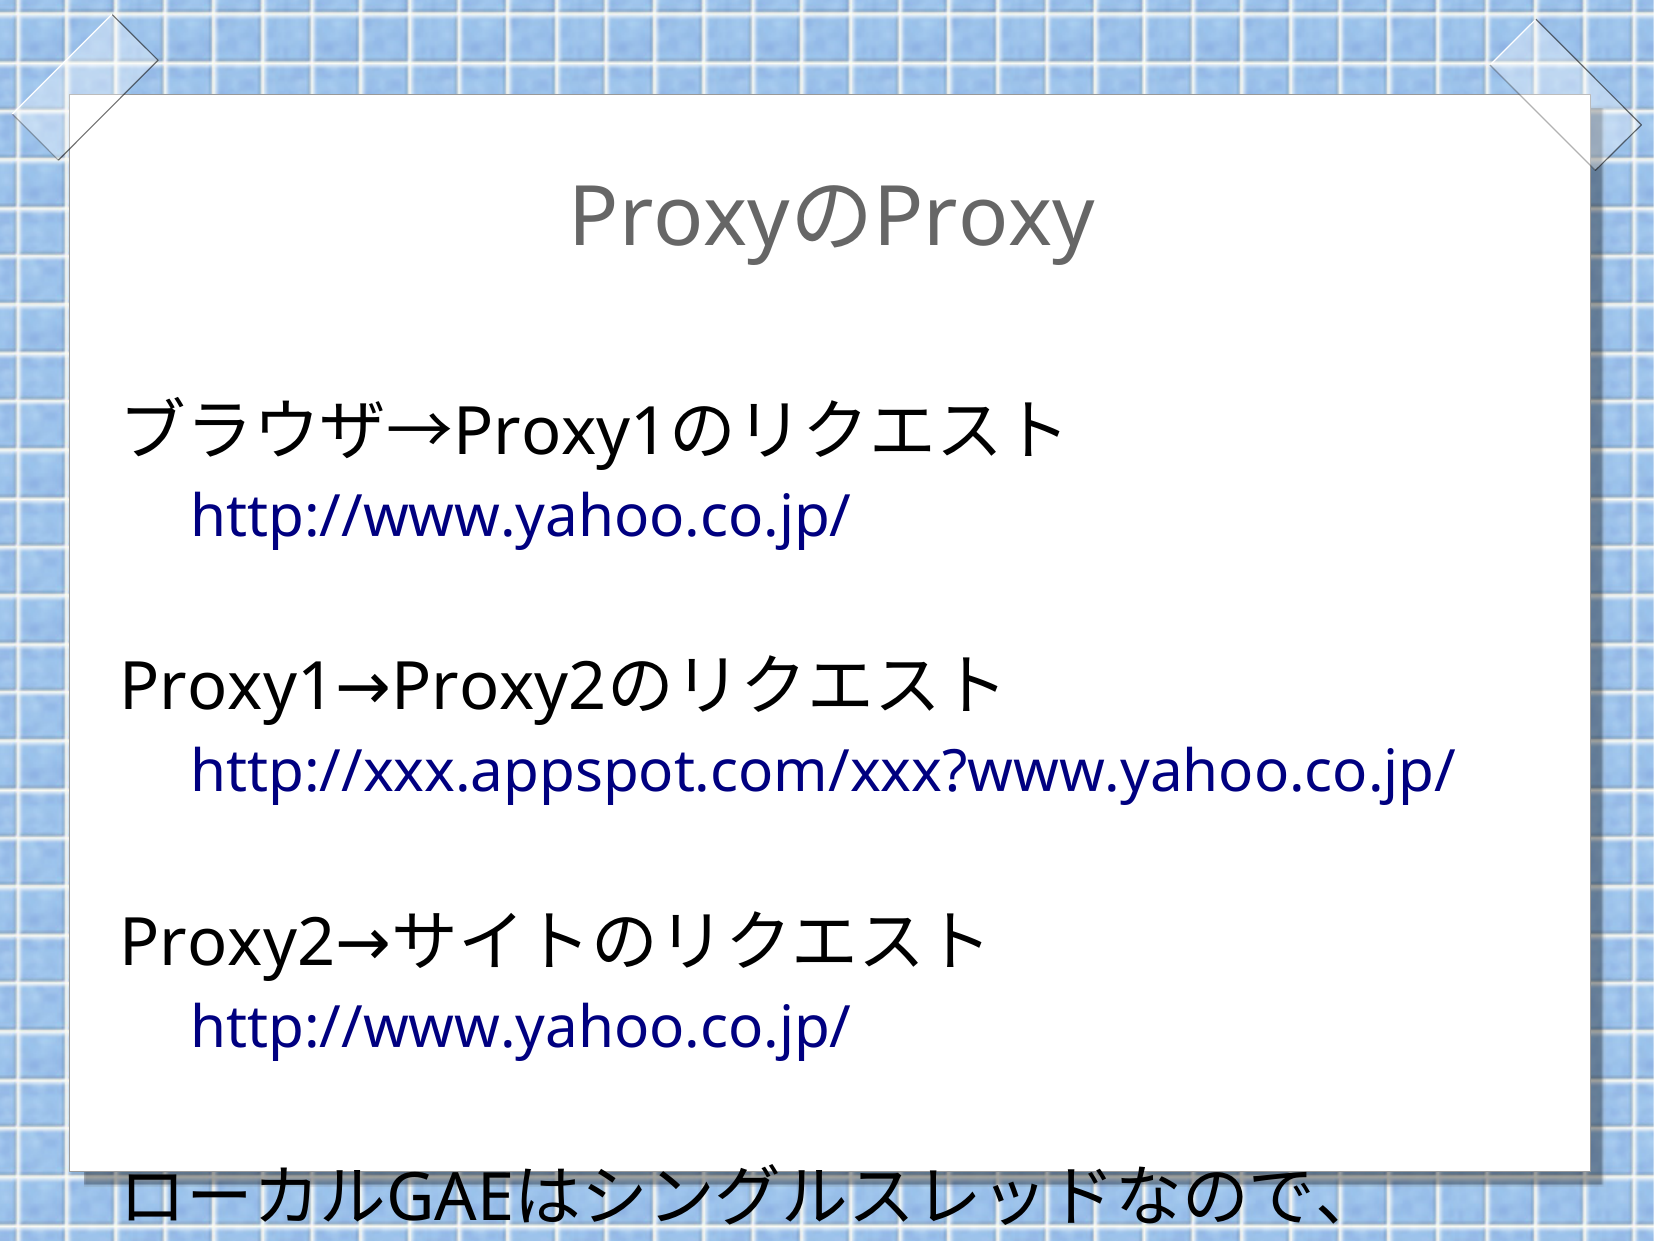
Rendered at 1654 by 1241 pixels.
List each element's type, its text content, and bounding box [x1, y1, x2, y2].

picture [0, 0, 1654, 1241]
list ブラウザ→Proxy1のリクエスト http://www.yahoo.co.jp/ Proxy1→Proxy2のリクエスト http://xxx.appspot.com/xxx?www.yahoo.co.jp/ Proxy2→サイトのリクエスト http://www.yahoo.co.jp/ ローカルGAEはシングルスレッドなので、 ローカルGAEで動かす場合は、 Proxy1のサーバ≠Proxy2のサーバ [119, 376, 1547, 1146]
title ProxyのProxy [116, 109, 1548, 311]
